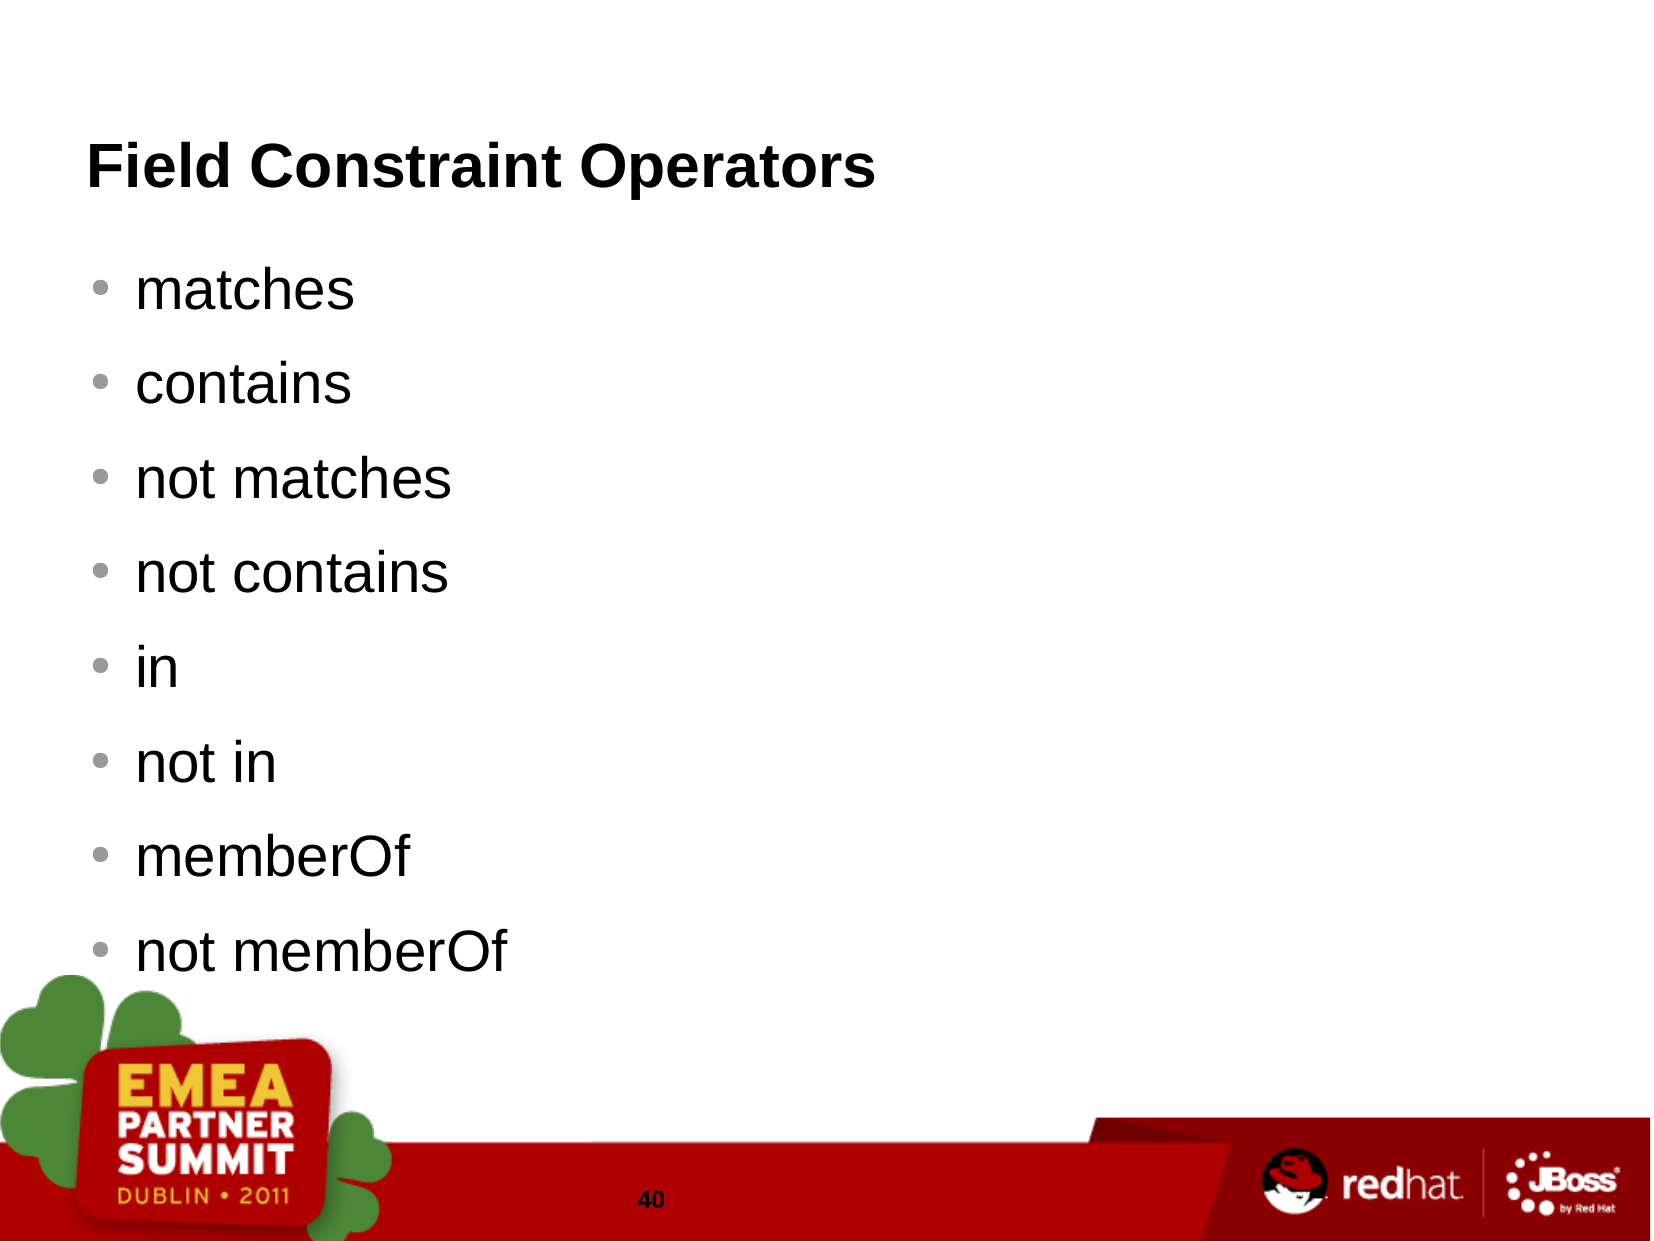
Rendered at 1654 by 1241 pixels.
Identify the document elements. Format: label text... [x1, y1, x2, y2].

picture [0, 975, 1651, 1241]
list matches contains not matches not contains in not in memberOf not memberOf [75, 256, 1564, 1051]
title Field Constraint Operators [86, 37, 1576, 226]
